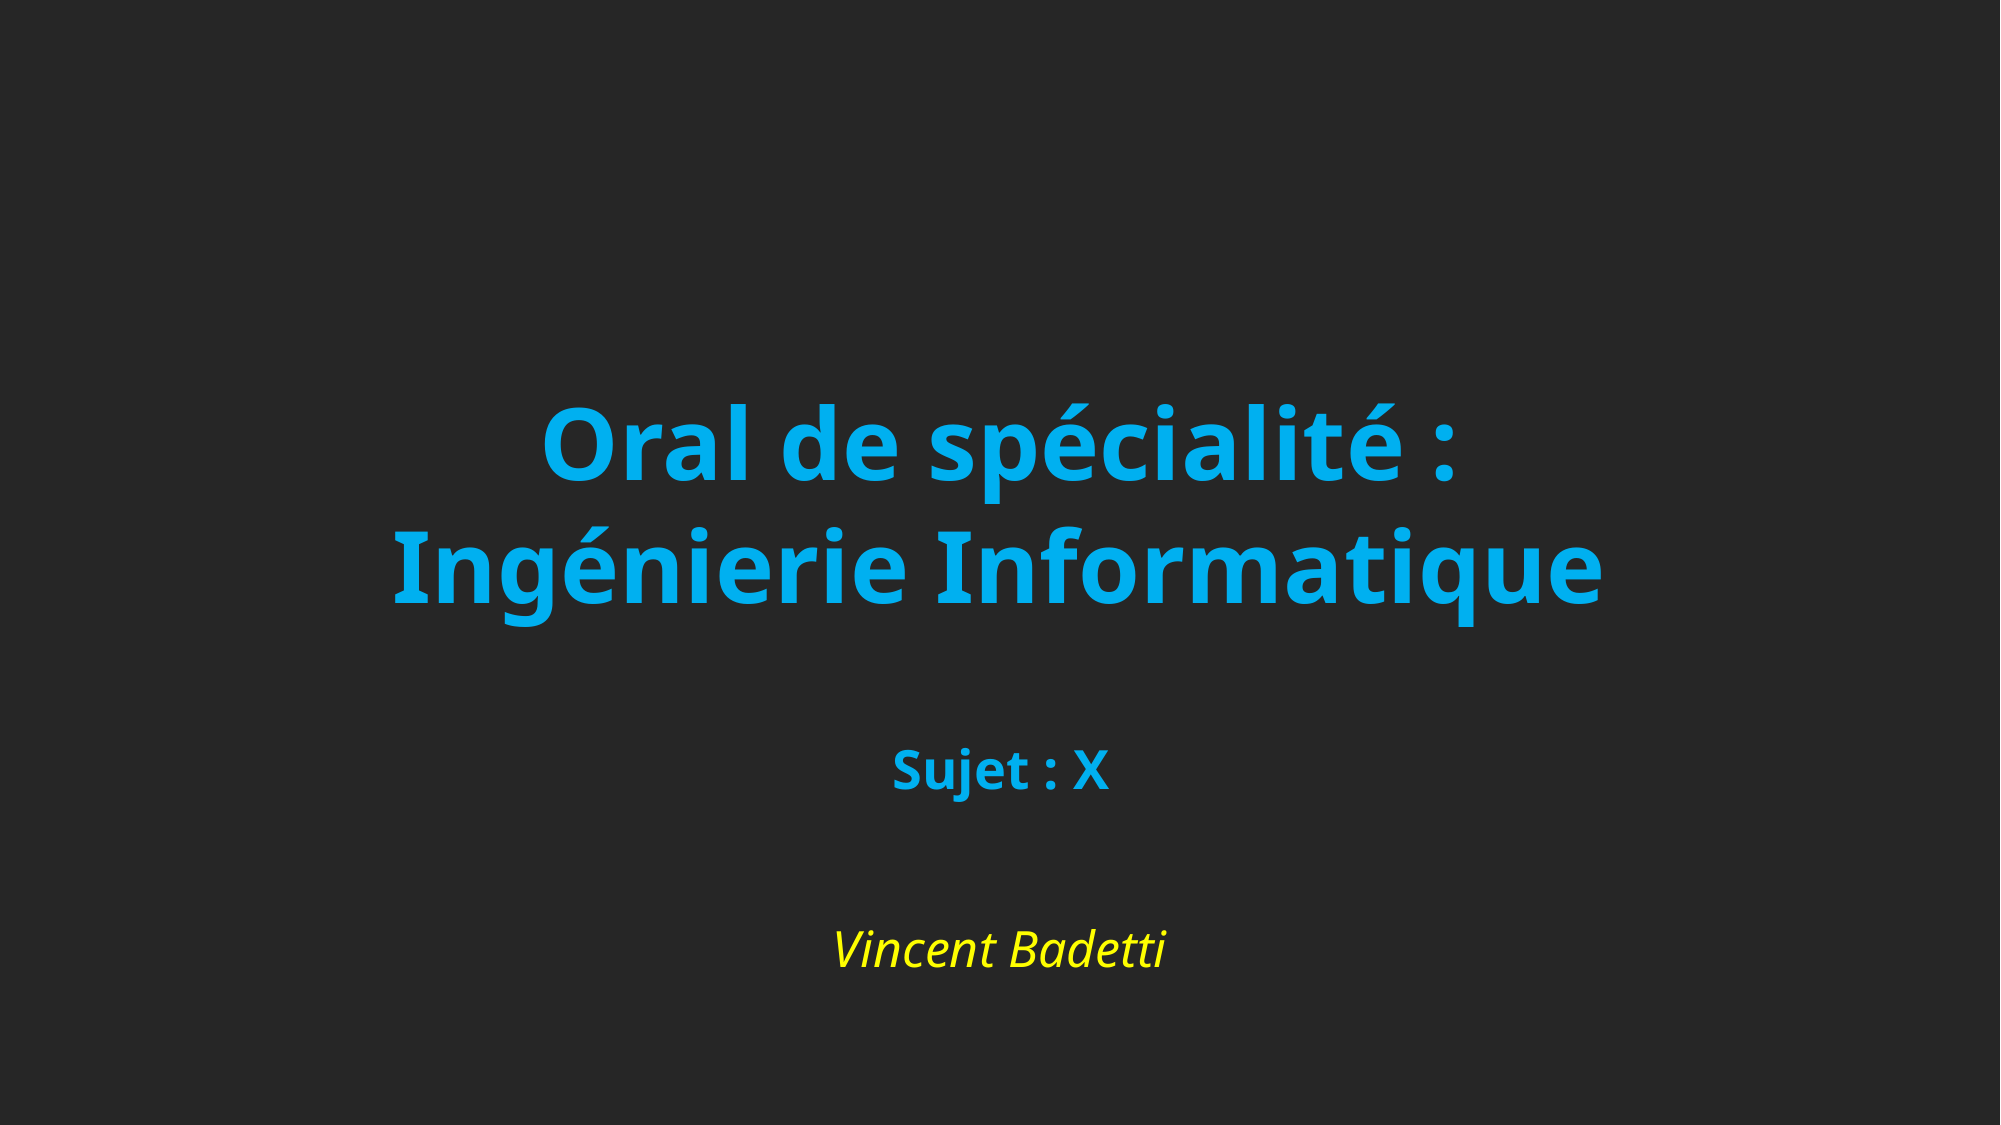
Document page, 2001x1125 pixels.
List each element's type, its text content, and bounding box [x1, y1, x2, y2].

text_box Sujet : X [600, 728, 1402, 809]
list Vincent Badetti [250, 813, 1751, 1085]
title Oral de spécialité : Ingénierie Informatique [250, 352, 1751, 659]
